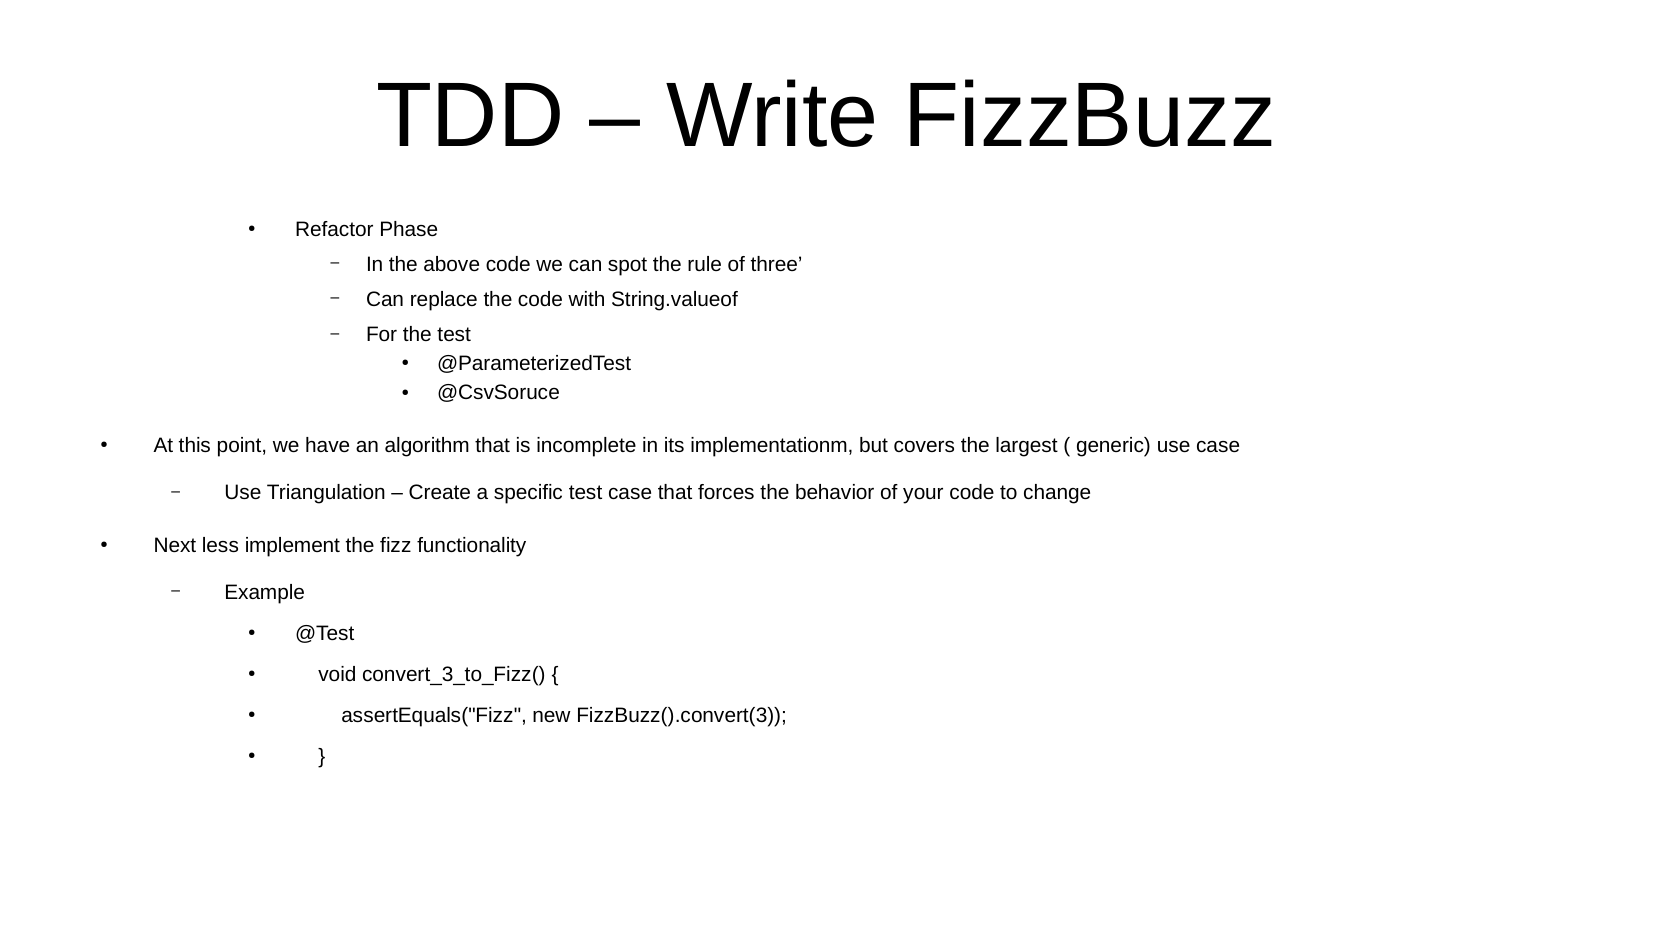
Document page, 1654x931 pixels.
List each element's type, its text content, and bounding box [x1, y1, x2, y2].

list Refactor Phase In the above code we can spot the rule of three’ Can replace the code with String.valueof For the test @ParameterizedTest @CsvSoruce At this point, we have an algorithm that is incomplete in its implementationm, but covers the largest ( generic) use case Use Triangulation – Create a specific test case that forces the behavior of your code to change Next less implement the fizz functionality Example @Test void convert_3_to_Fizz() { assertEquals("Fizz", new FizzBuzz().convert(3)); } [82, 217, 1621, 901]
title TDD – Write FizzBuzz [82, 37, 1571, 193]
